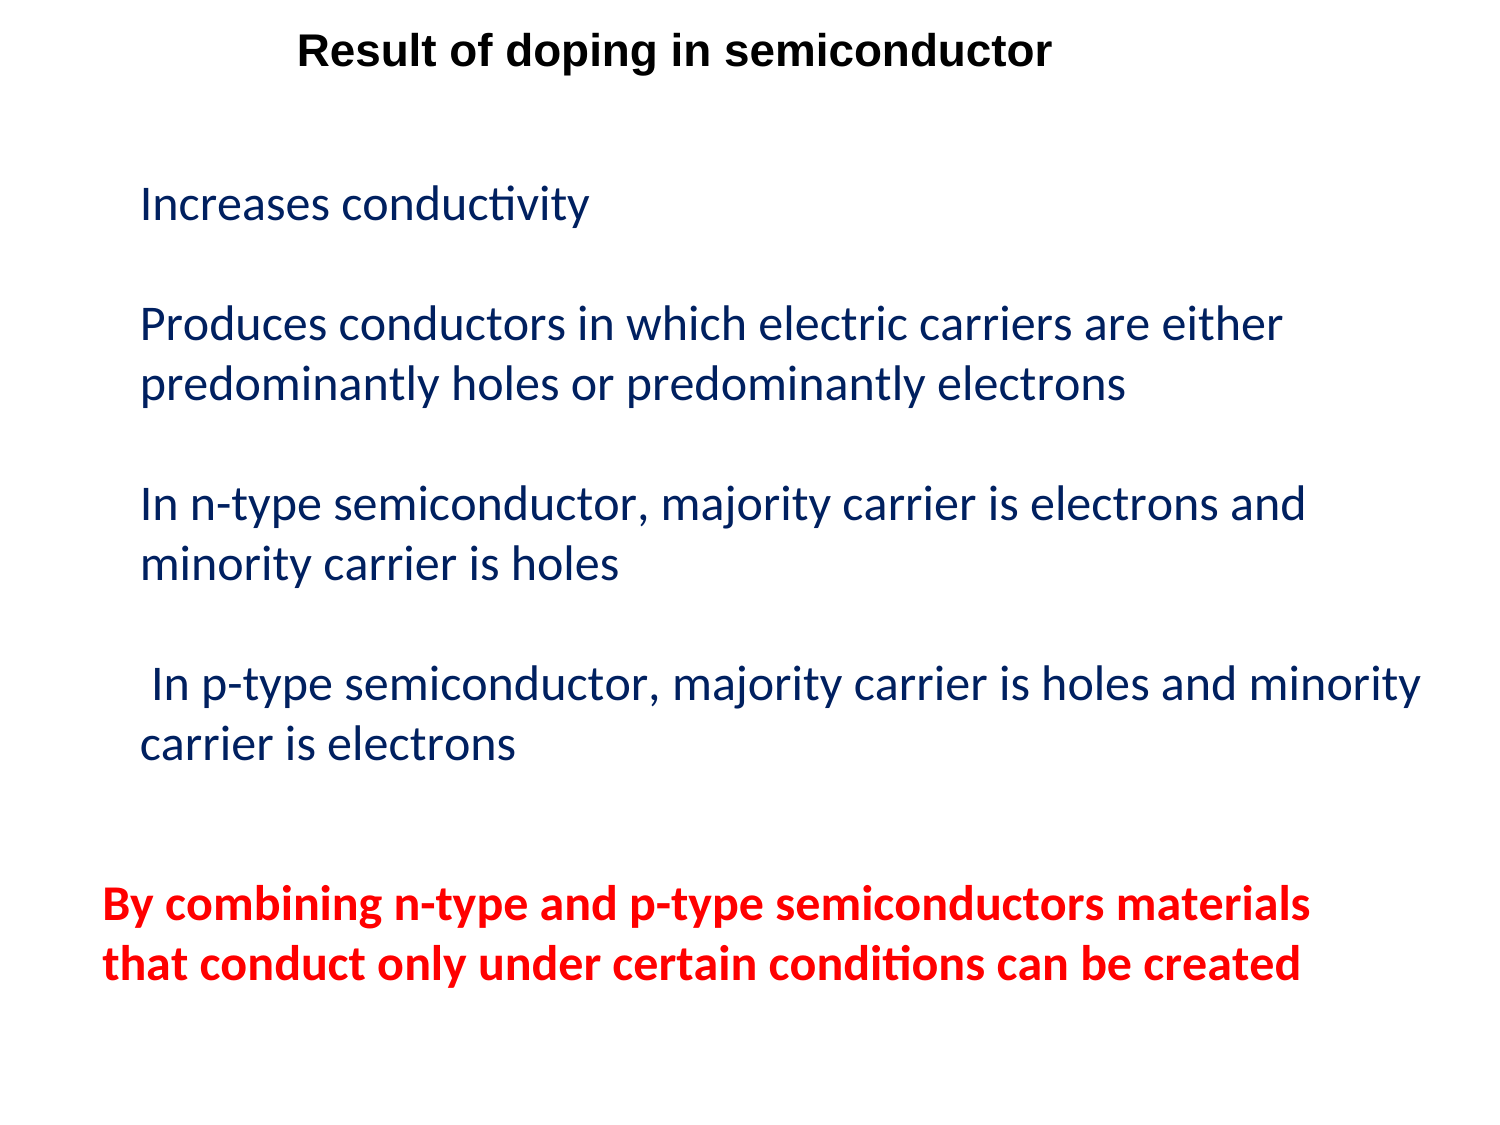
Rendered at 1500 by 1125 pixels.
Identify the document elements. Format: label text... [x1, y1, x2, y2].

text_box By combining n-type and p-type semiconductors materials that conduct only under certain conditions can be created [87, 862, 1388, 998]
text_box Result of doping in semiconductor [249, 12, 1101, 76]
text_box Increases conductivity Produces conductors in which electric carriers are either predominantly holes or predominantly electrons In n-type semiconductor, majority carrier is electrons and minority carrier is holes In p-type semiconductor, majority carrier is holes and minority carrier is electrons [124, 162, 1438, 778]
